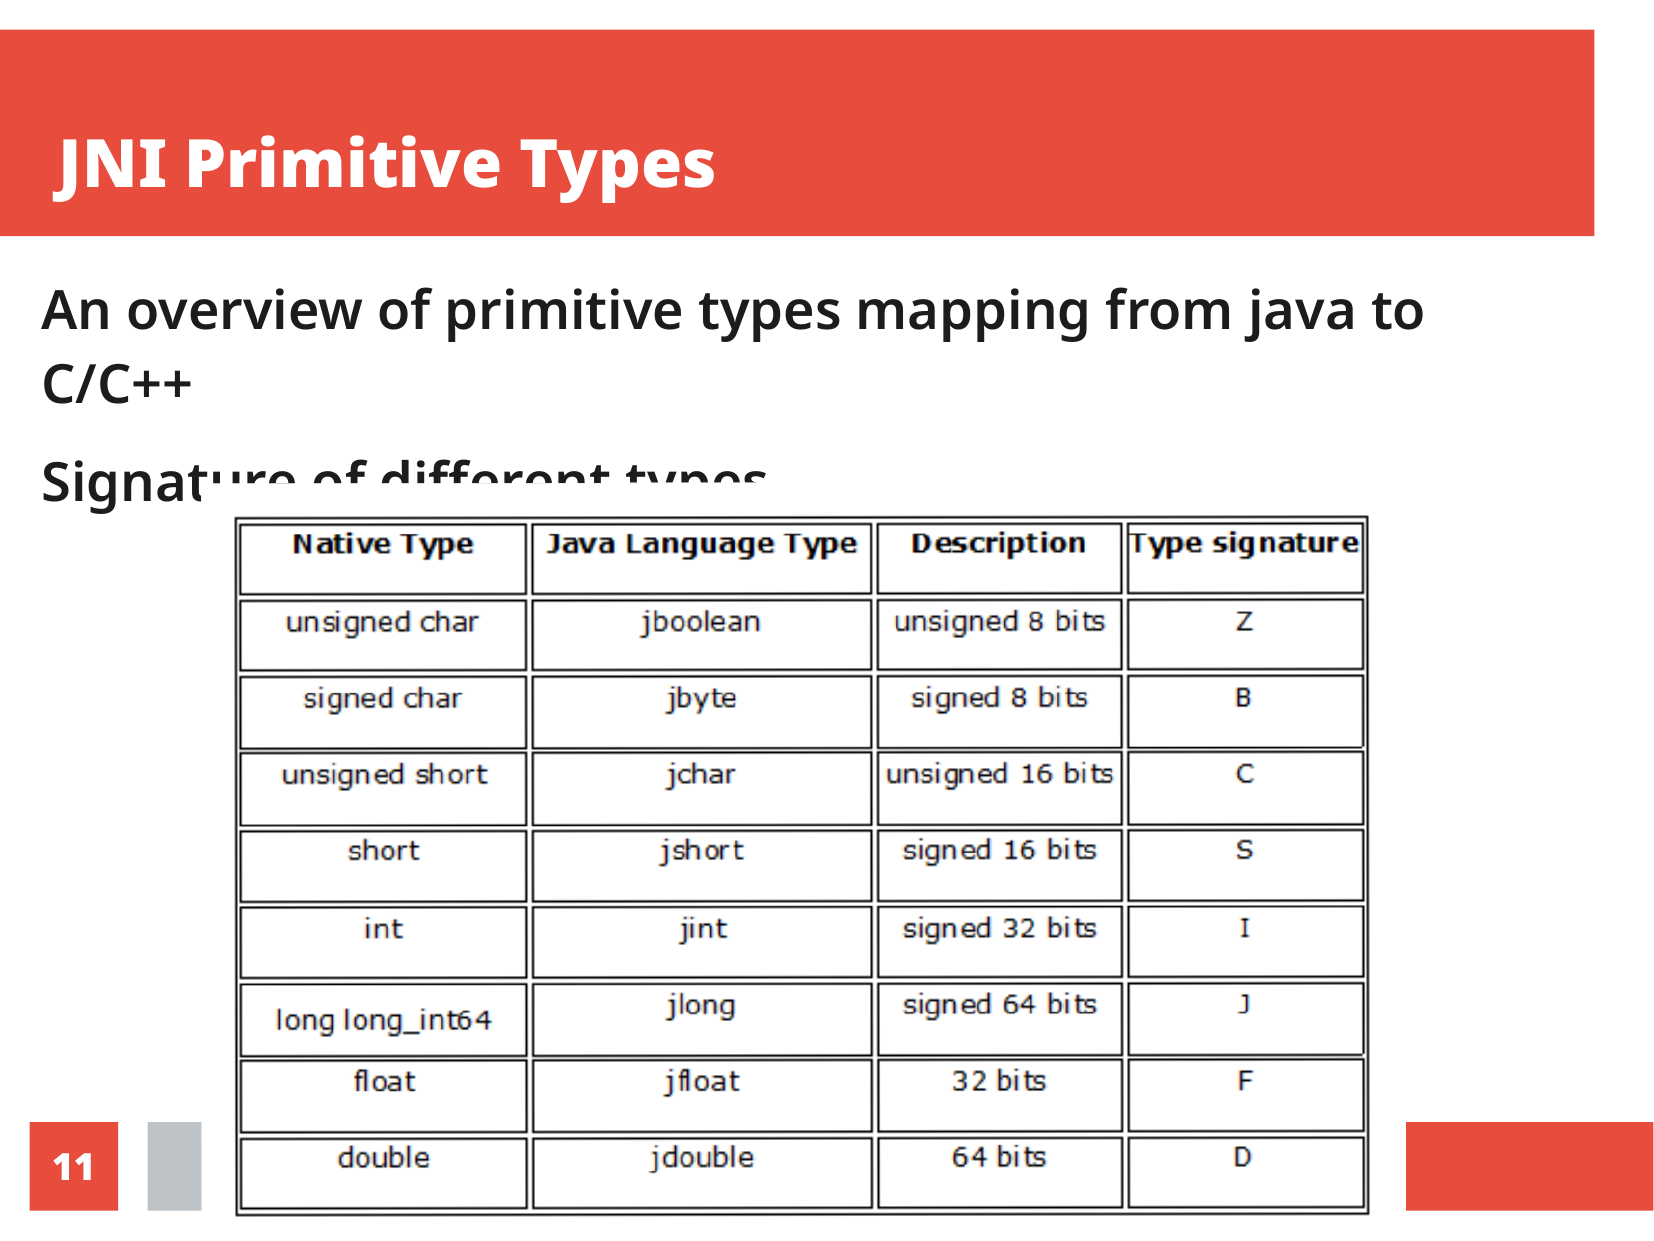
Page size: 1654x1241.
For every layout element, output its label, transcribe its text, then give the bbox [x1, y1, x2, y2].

picture [200, 481, 1406, 1241]
list An overview of primitive types mapping from java to C/C++ Signature of different types [41, 271, 1548, 1040]
title JNI Primitive Types [59, 59, 1595, 207]
